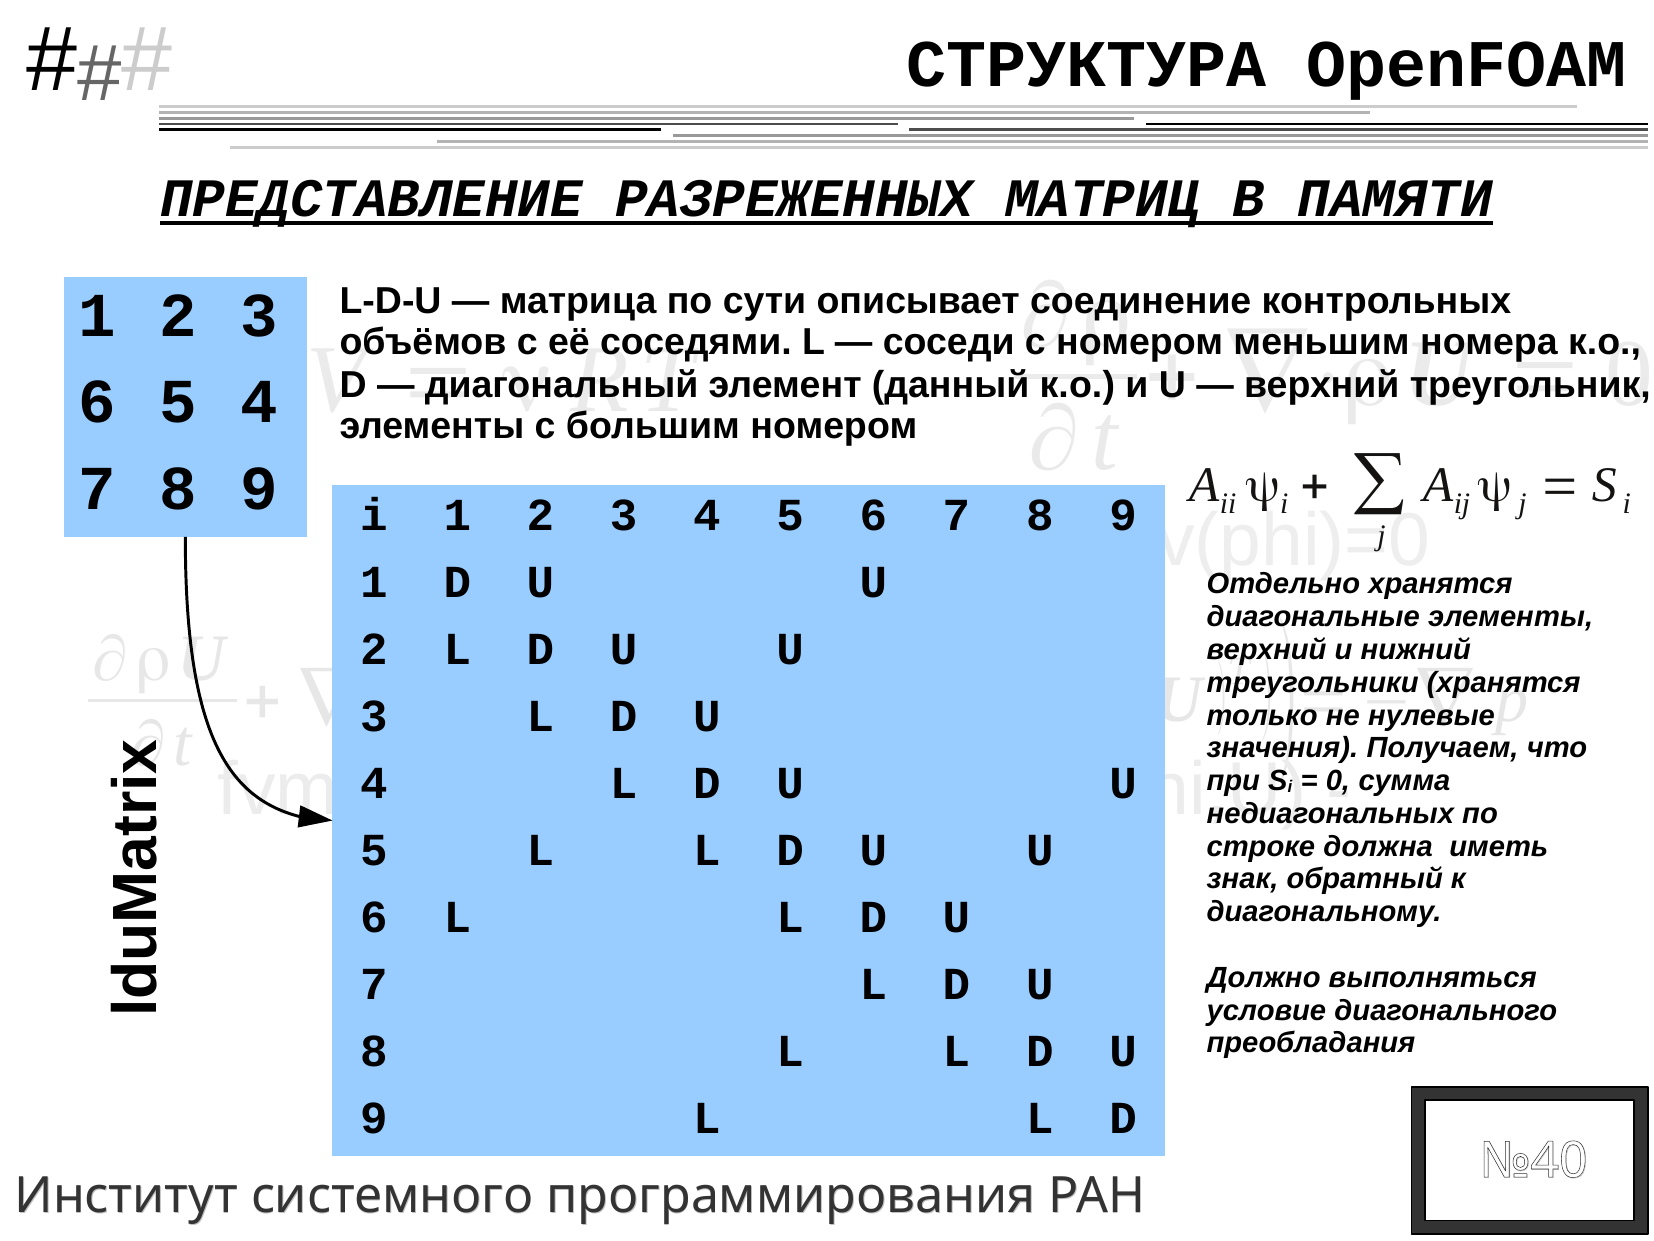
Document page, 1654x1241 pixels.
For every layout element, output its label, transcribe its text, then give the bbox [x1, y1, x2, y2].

table_header 9 [1081, 485, 1165, 552]
table_cell L [582, 753, 665, 820]
text_box lduMatrix [92, 724, 178, 1032]
table_cell U [832, 552, 915, 619]
table_cell 3 [332, 686, 416, 753]
table_cell L [499, 820, 582, 887]
table_header 7 [915, 485, 998, 552]
table_cell L [416, 619, 499, 686]
table_cell 4 [226, 363, 307, 450]
table_cell [665, 1022, 748, 1089]
table_cell L [915, 1022, 998, 1089]
table_cell [998, 552, 1081, 619]
table_cell L [416, 887, 499, 954]
table_cell [665, 887, 748, 954]
table_cell [915, 686, 998, 753]
table_cell [1081, 954, 1165, 1022]
table_cell [582, 1089, 665, 1156]
table_cell [915, 820, 998, 887]
table_cell D [1081, 1089, 1165, 1156]
table_cell D [998, 1022, 1081, 1089]
table_cell [665, 552, 748, 619]
table_cell 5 [145, 363, 226, 450]
table_cell 7 [64, 450, 145, 537]
table_cell D [416, 552, 499, 619]
table_cell [582, 954, 665, 1022]
table_cell [832, 686, 915, 753]
table_cell [1081, 887, 1165, 954]
table_header 6 [832, 485, 915, 552]
table_cell U [665, 686, 748, 753]
table_cell [582, 887, 665, 954]
table_cell [665, 954, 748, 1022]
table_cell U [832, 820, 915, 887]
table_cell L [748, 887, 832, 954]
table_cell L [499, 686, 582, 753]
table_cell [832, 1089, 915, 1156]
table_cell 5 [332, 820, 416, 887]
table_header 1 [416, 485, 499, 552]
table_header i [332, 485, 416, 552]
table_cell U [748, 753, 832, 820]
table_header 4 [665, 485, 748, 552]
table_header 1 [64, 277, 145, 363]
table_cell [748, 552, 832, 619]
table_cell 8 [145, 450, 226, 537]
table_cell [582, 552, 665, 619]
table_cell [1081, 619, 1165, 686]
table_cell [416, 1022, 499, 1089]
table_cell U [1081, 753, 1165, 820]
table_cell L [832, 954, 915, 1022]
table_cell [416, 954, 499, 1022]
table_cell [998, 619, 1081, 686]
table_cell [499, 1089, 582, 1156]
table_cell D [915, 954, 998, 1022]
table_cell U [582, 619, 665, 686]
table_cell [499, 753, 582, 820]
table_cell [748, 954, 832, 1022]
table_cell [499, 1022, 582, 1089]
table_cell 1 [332, 552, 416, 619]
table_header 3 [226, 277, 307, 363]
table_cell [416, 753, 499, 820]
table_cell [416, 820, 499, 887]
table_cell L [748, 1022, 832, 1089]
table_header 5 [748, 485, 832, 552]
table_cell [998, 887, 1081, 954]
table_cell U [1081, 1022, 1165, 1089]
table_header 8 [998, 485, 1081, 552]
table_cell [499, 954, 582, 1022]
table_cell [832, 753, 915, 820]
table_cell 2 [332, 619, 416, 686]
table_cell [1081, 552, 1165, 619]
table_cell [832, 1022, 915, 1089]
table_cell [915, 753, 998, 820]
table_cell [748, 686, 832, 753]
table_cell [665, 619, 748, 686]
table_cell L [998, 1089, 1081, 1156]
table_header 2 [499, 485, 582, 552]
table_cell 8 [332, 1022, 416, 1089]
table_cell U [915, 887, 998, 954]
table_cell [416, 1089, 499, 1156]
table_cell 6 [332, 887, 416, 954]
table_cell U [998, 820, 1081, 887]
table_cell [915, 619, 998, 686]
table_cell 7 [332, 954, 416, 1022]
title ПРЕДСТАВЛЕНИЕ РАЗРЕЖЕННЫХ МАТРИЦ В ПАМЯТИ [0, 147, 1654, 257]
table_cell [998, 686, 1081, 753]
text_box L-D-U — матрица по сути описывает соединение контрольных объёмов с её соседями. L — соседи с номером меньшим номера к.о., D — диагональный элемент (данный к.о.) и U — верхний треугольник, элементы с большим номером [324, 271, 1654, 455]
table_cell U [499, 552, 582, 619]
table_cell [416, 686, 499, 753]
table_cell [1081, 820, 1165, 887]
text_box Отдельно хранятся диагональные элементы, верхний и нижний треугольники (хранятся только не нулевые значения). Получаем, что при Si = 0, сумма недиагональных по строке должна иметь знак, обратный к диагональному. Должно выполняться условие диагонального преобладания [1191, 560, 1625, 1077]
table_cell D [748, 820, 832, 887]
table_cell D [582, 686, 665, 753]
table_cell [832, 619, 915, 686]
table_cell [748, 1089, 832, 1156]
table_cell U [748, 619, 832, 686]
table_cell [915, 1089, 998, 1156]
table_cell D [665, 753, 748, 820]
table_cell 9 [226, 450, 307, 537]
table_cell L [665, 1089, 748, 1156]
table_cell [582, 1022, 665, 1089]
table_cell 6 [64, 363, 145, 450]
table_cell [1081, 686, 1165, 753]
table_cell [582, 820, 665, 887]
chart [1178, 450, 1637, 552]
table_cell [998, 753, 1081, 820]
table_cell [915, 552, 998, 619]
table_header 3 [582, 485, 665, 552]
table_header 2 [145, 277, 226, 363]
table_cell [499, 887, 582, 954]
table_cell 4 [332, 753, 416, 820]
table_cell D [832, 887, 915, 954]
table_cell 9 [332, 1089, 416, 1156]
table_cell D [499, 619, 582, 686]
table_cell L [665, 820, 748, 887]
table_cell U [998, 954, 1081, 1022]
